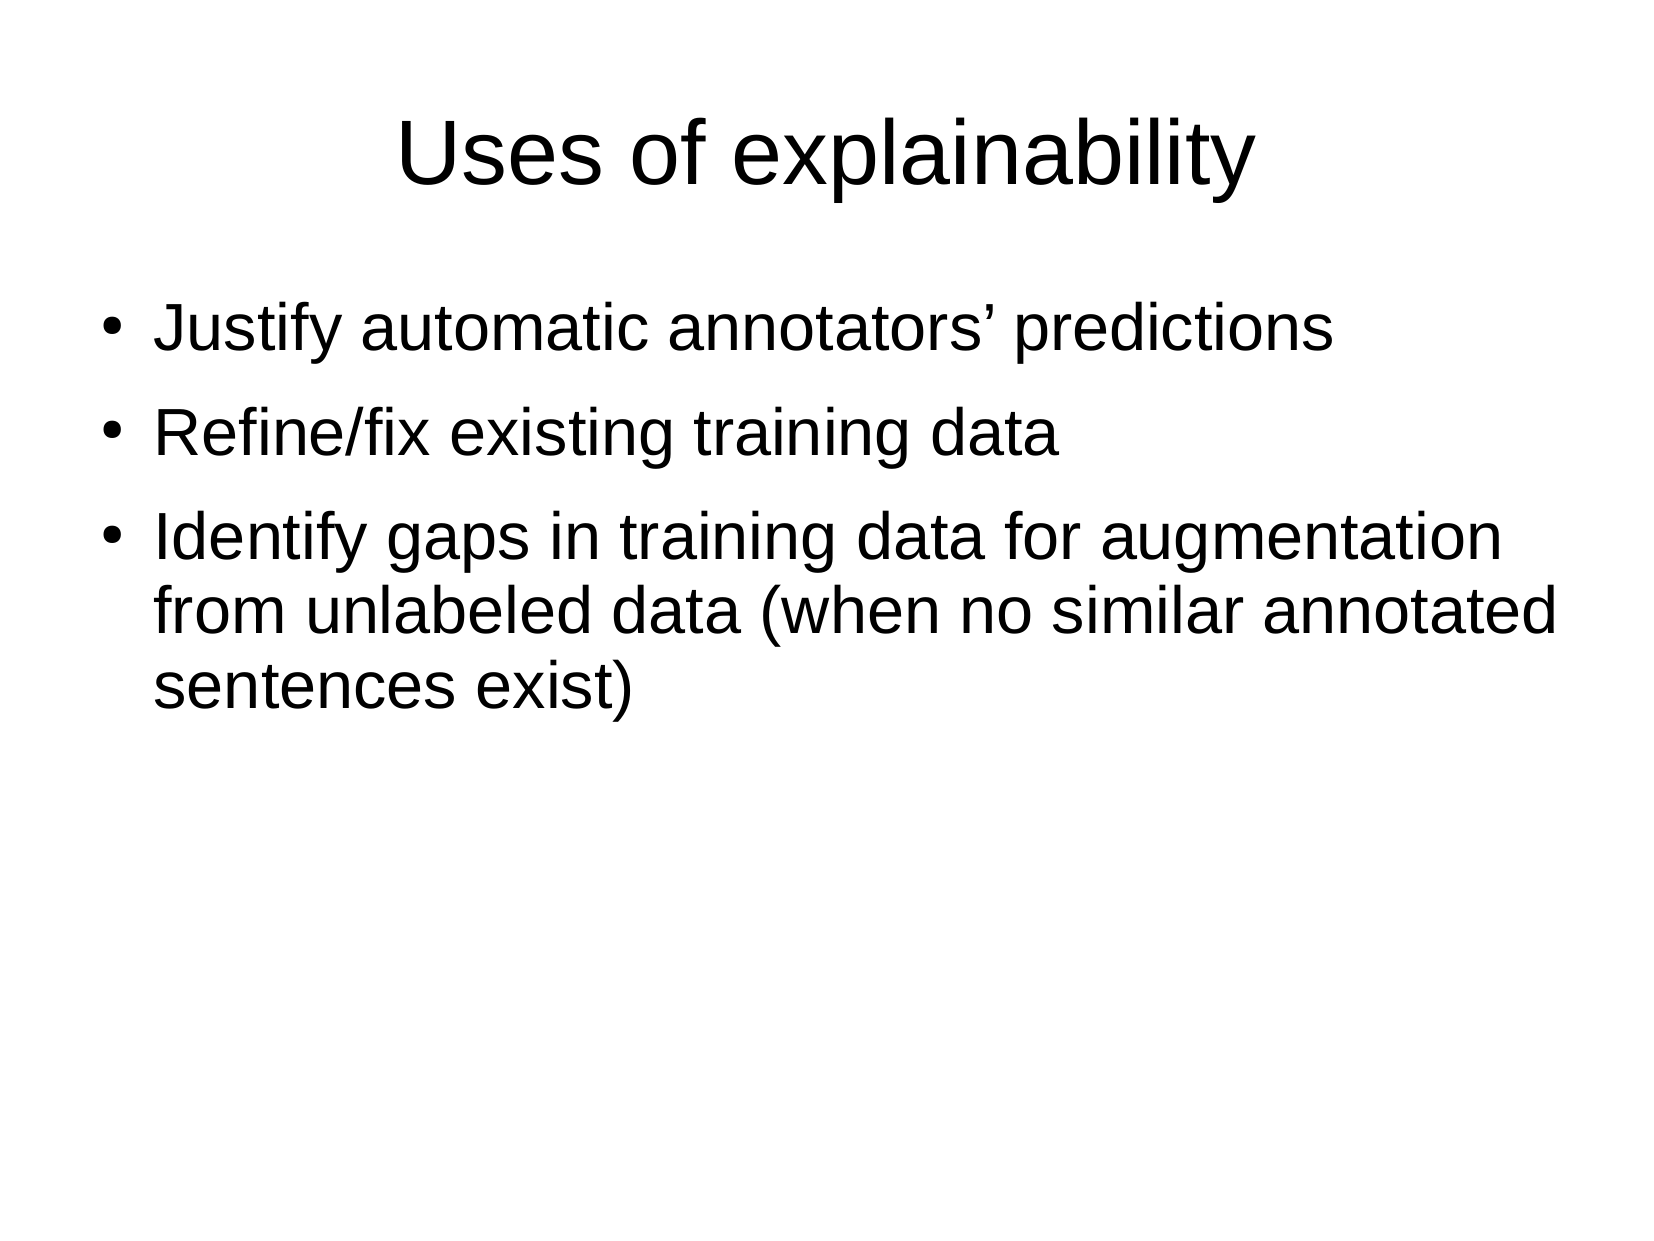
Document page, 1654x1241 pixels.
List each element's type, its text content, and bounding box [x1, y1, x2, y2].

list Justify automatic annotators’ predictions Refine/fix existing training data Identify gaps in training data for augmentation from unlabeled data (when no similar annotated sentences exist) [82, 290, 1571, 1010]
title Uses of explainability [82, 49, 1571, 257]
